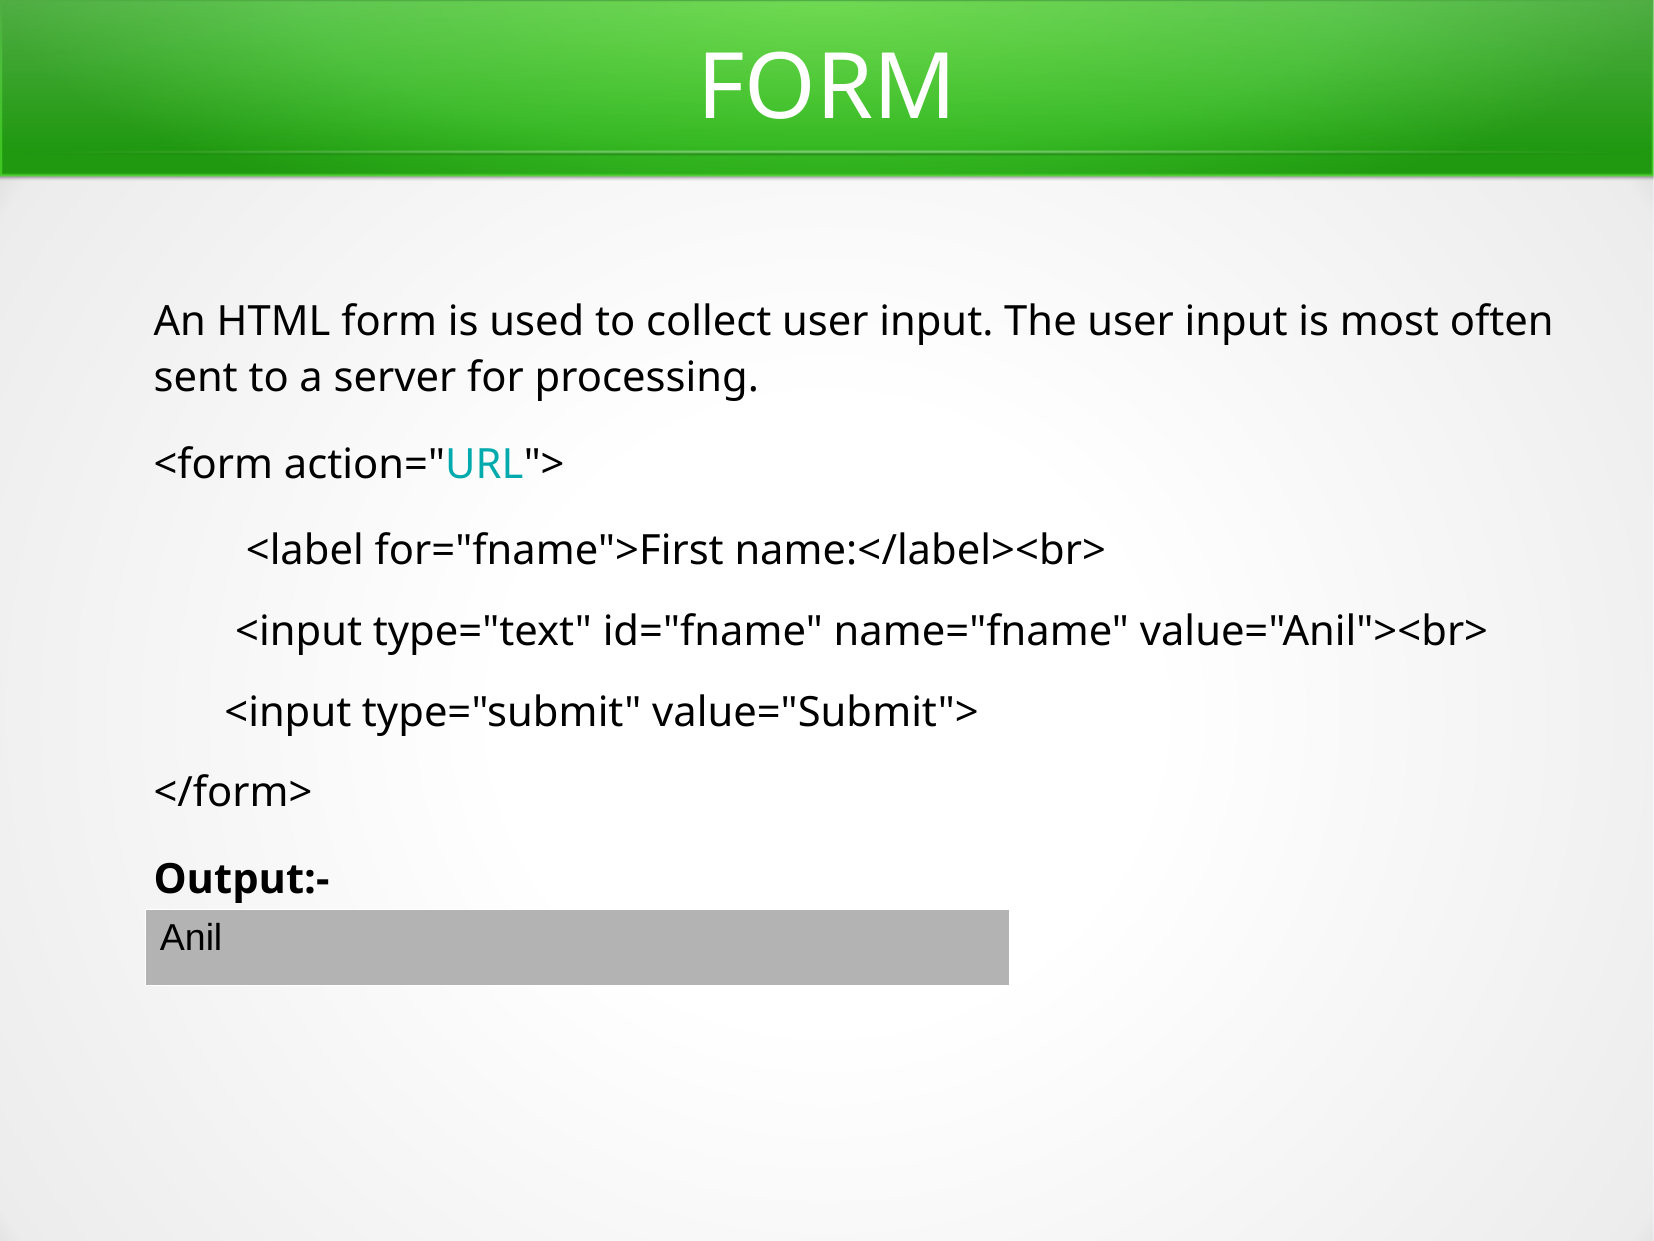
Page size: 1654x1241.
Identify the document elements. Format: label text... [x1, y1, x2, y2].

title FORM [82, 11, 1571, 154]
list An HTML form is used to collect user input. The user input is most often sent to a server for processing. <form action="URL"> <label for="fname">First name:</label><br> <input type="text" id="fname" name="fname" value="Anil"><br> <input type="submit" value="Submit"> </form> Output:- First name: [82, 290, 1571, 1010]
picture [0, 0, 1654, 1241]
table_header Anil [146, 910, 1009, 985]
